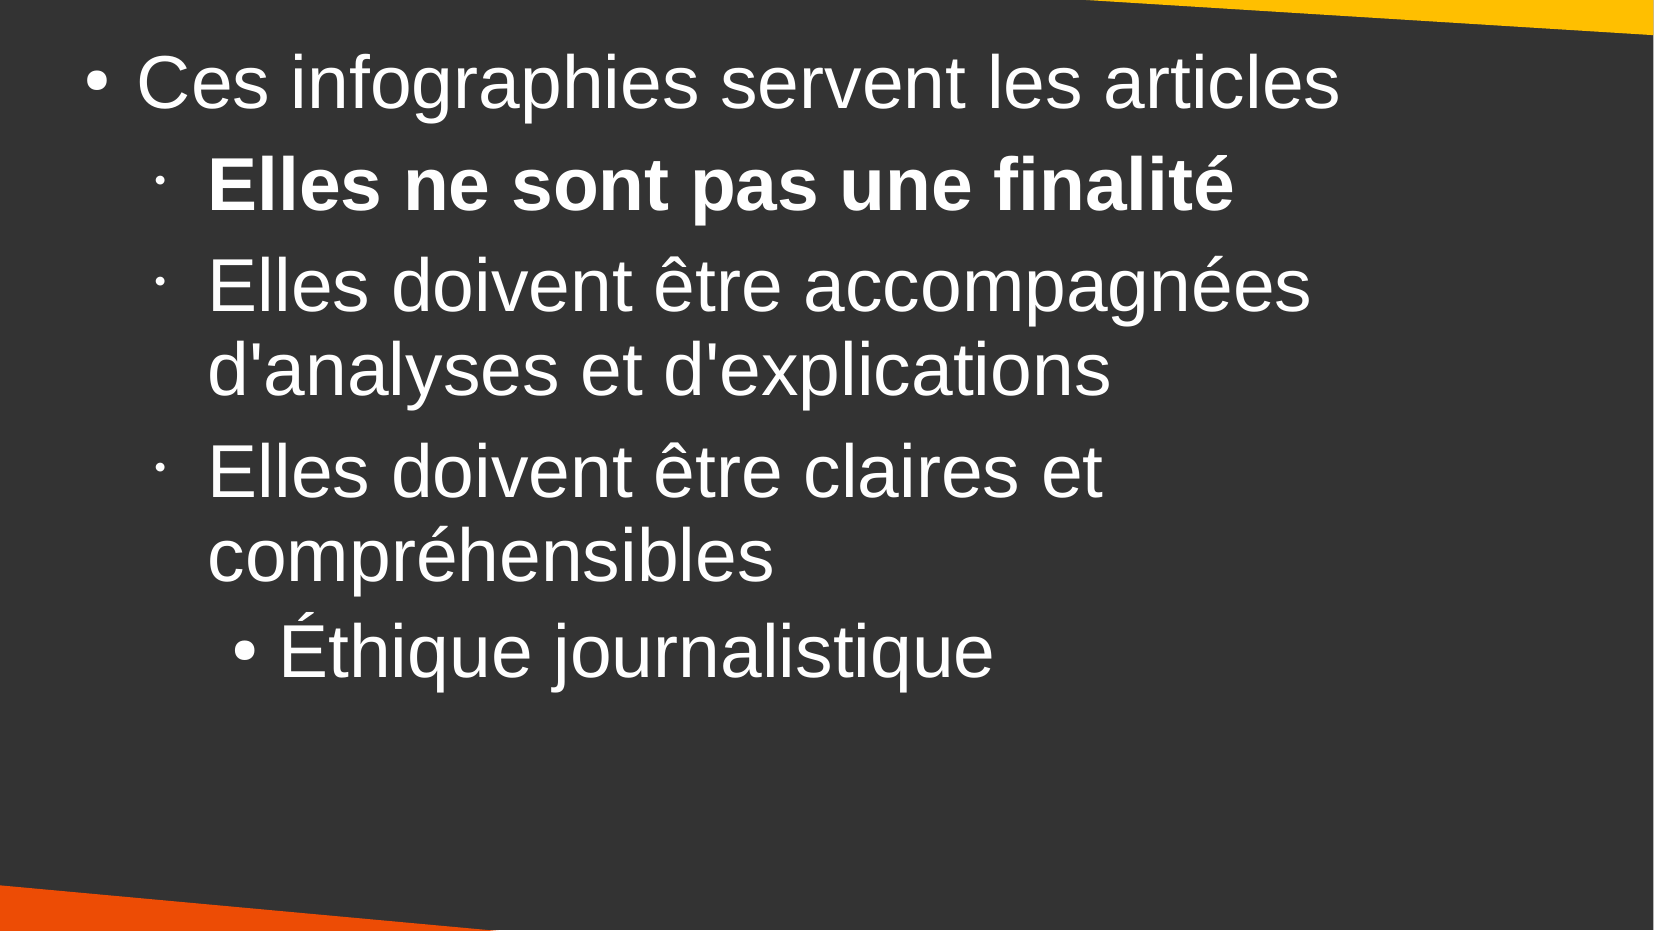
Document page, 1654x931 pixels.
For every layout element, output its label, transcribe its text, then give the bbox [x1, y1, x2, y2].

list Ces infographies servent les articles Elles ne sont pas une finalité Elles doivent être accompagnées d'analyses et d'explications Elles doivent être claires et compréhensibles Éthique journalistique [65, 40, 1554, 780]
text_box [1086, 0, 1654, 36]
text_box [0, 885, 499, 931]
